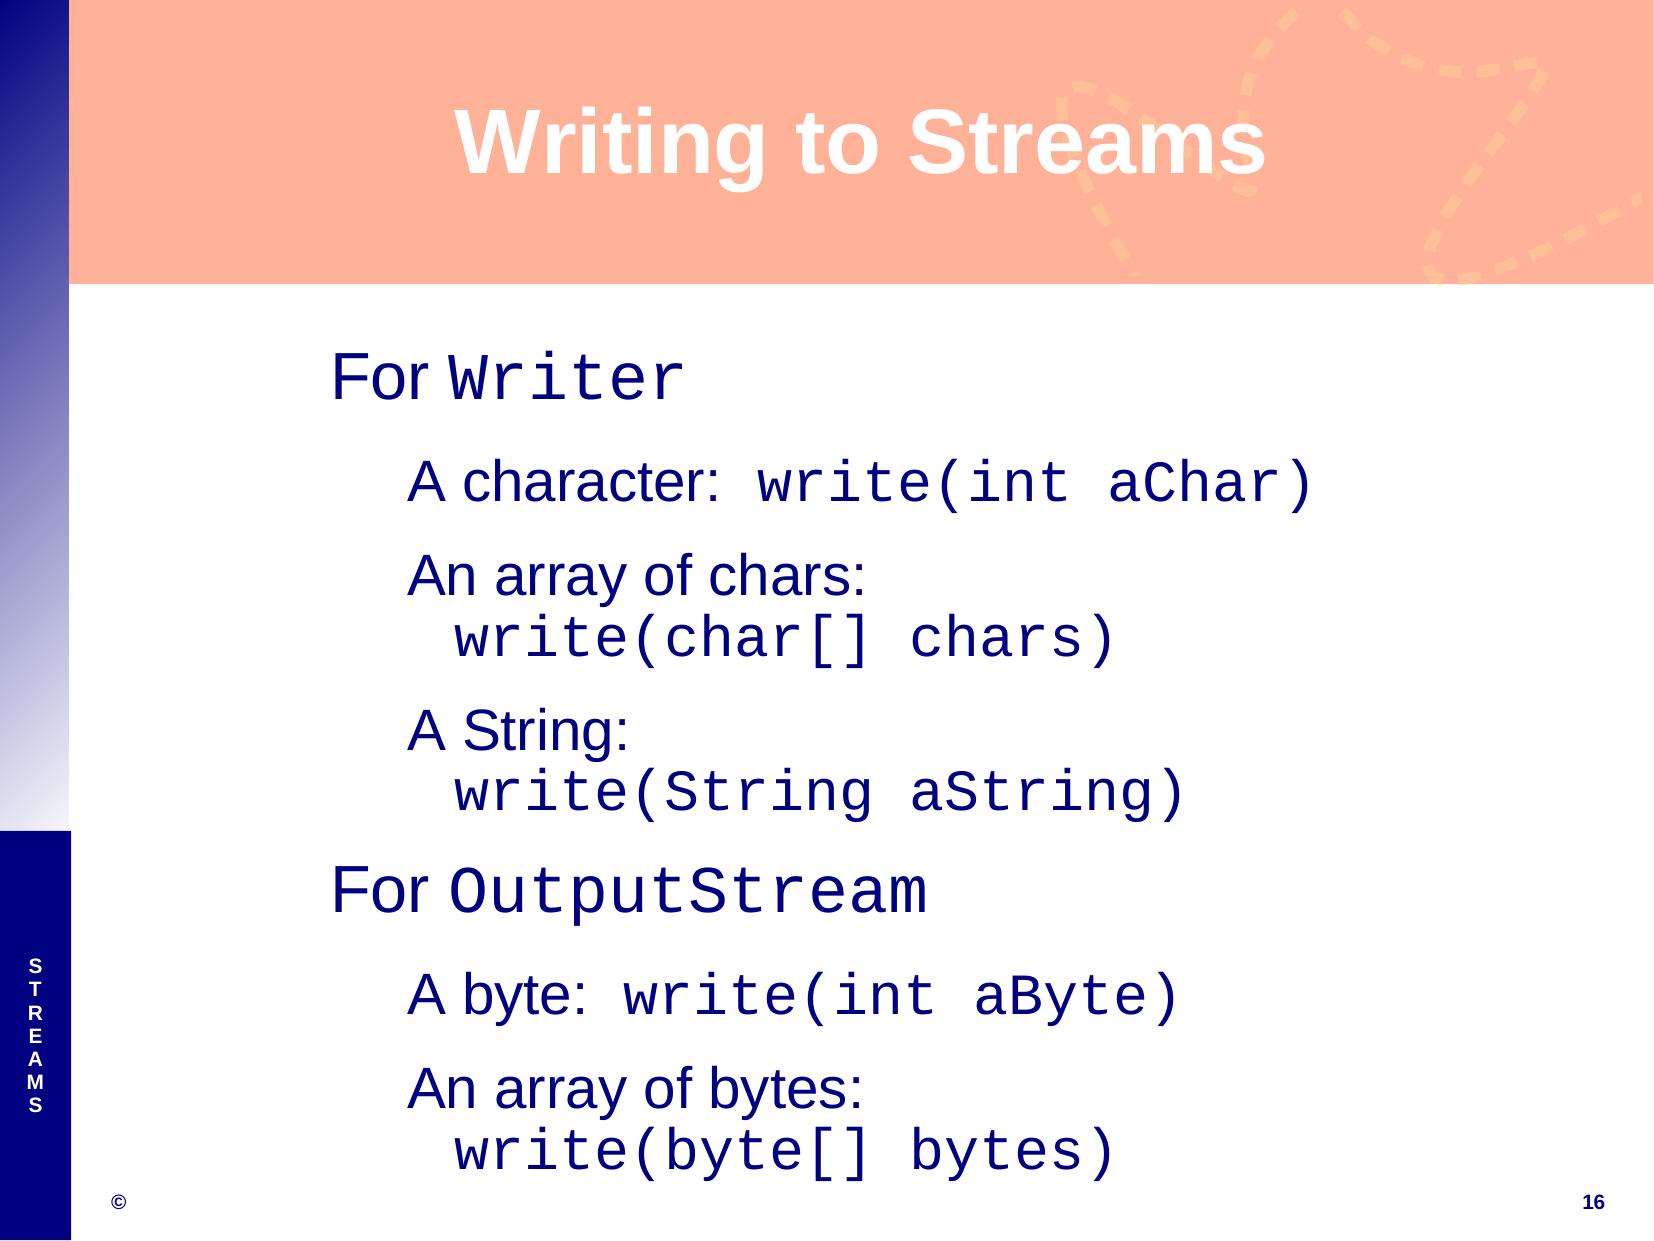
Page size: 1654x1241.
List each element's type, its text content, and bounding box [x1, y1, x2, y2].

list For Writer A character: write(int aChar) An array of chars: write(char[] chars) A String: write(String aString) For OutputStream A byte: write(int aByte) An array of bytes: write(byte[] bytes) [336, 338, 1389, 1187]
title Writing to Streams [70, 37, 1654, 246]
text_box S T R E A M S [0, 831, 71, 1241]
